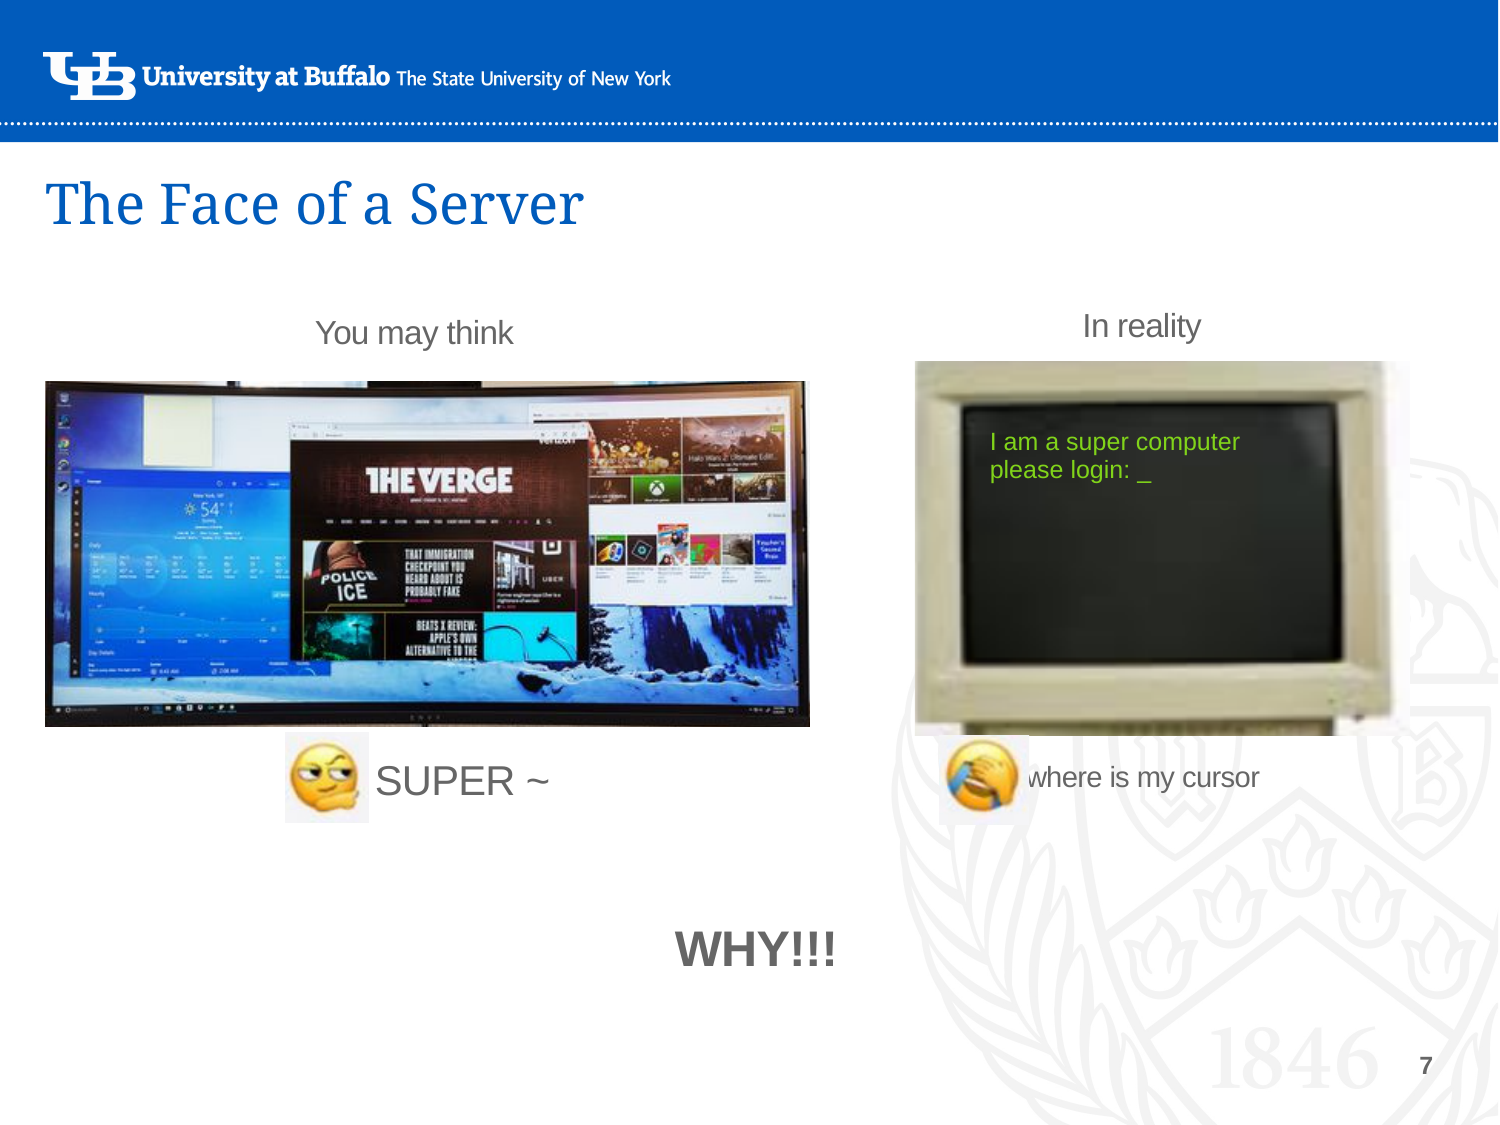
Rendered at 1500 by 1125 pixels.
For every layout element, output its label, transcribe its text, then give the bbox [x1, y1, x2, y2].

picture [0, 0, 1499, 1125]
text_box WHY!!! [660, 913, 871, 1006]
text_box You may think [300, 306, 555, 359]
text_box I am a super computer please login: _ [975, 420, 1276, 491]
title The Face of a Server [30, 164, 1387, 244]
text_box where is my cursor [1030, 753, 1291, 805]
text_box SUPER ~ [369, 750, 616, 812]
text_box In reality [1067, 299, 1263, 352]
